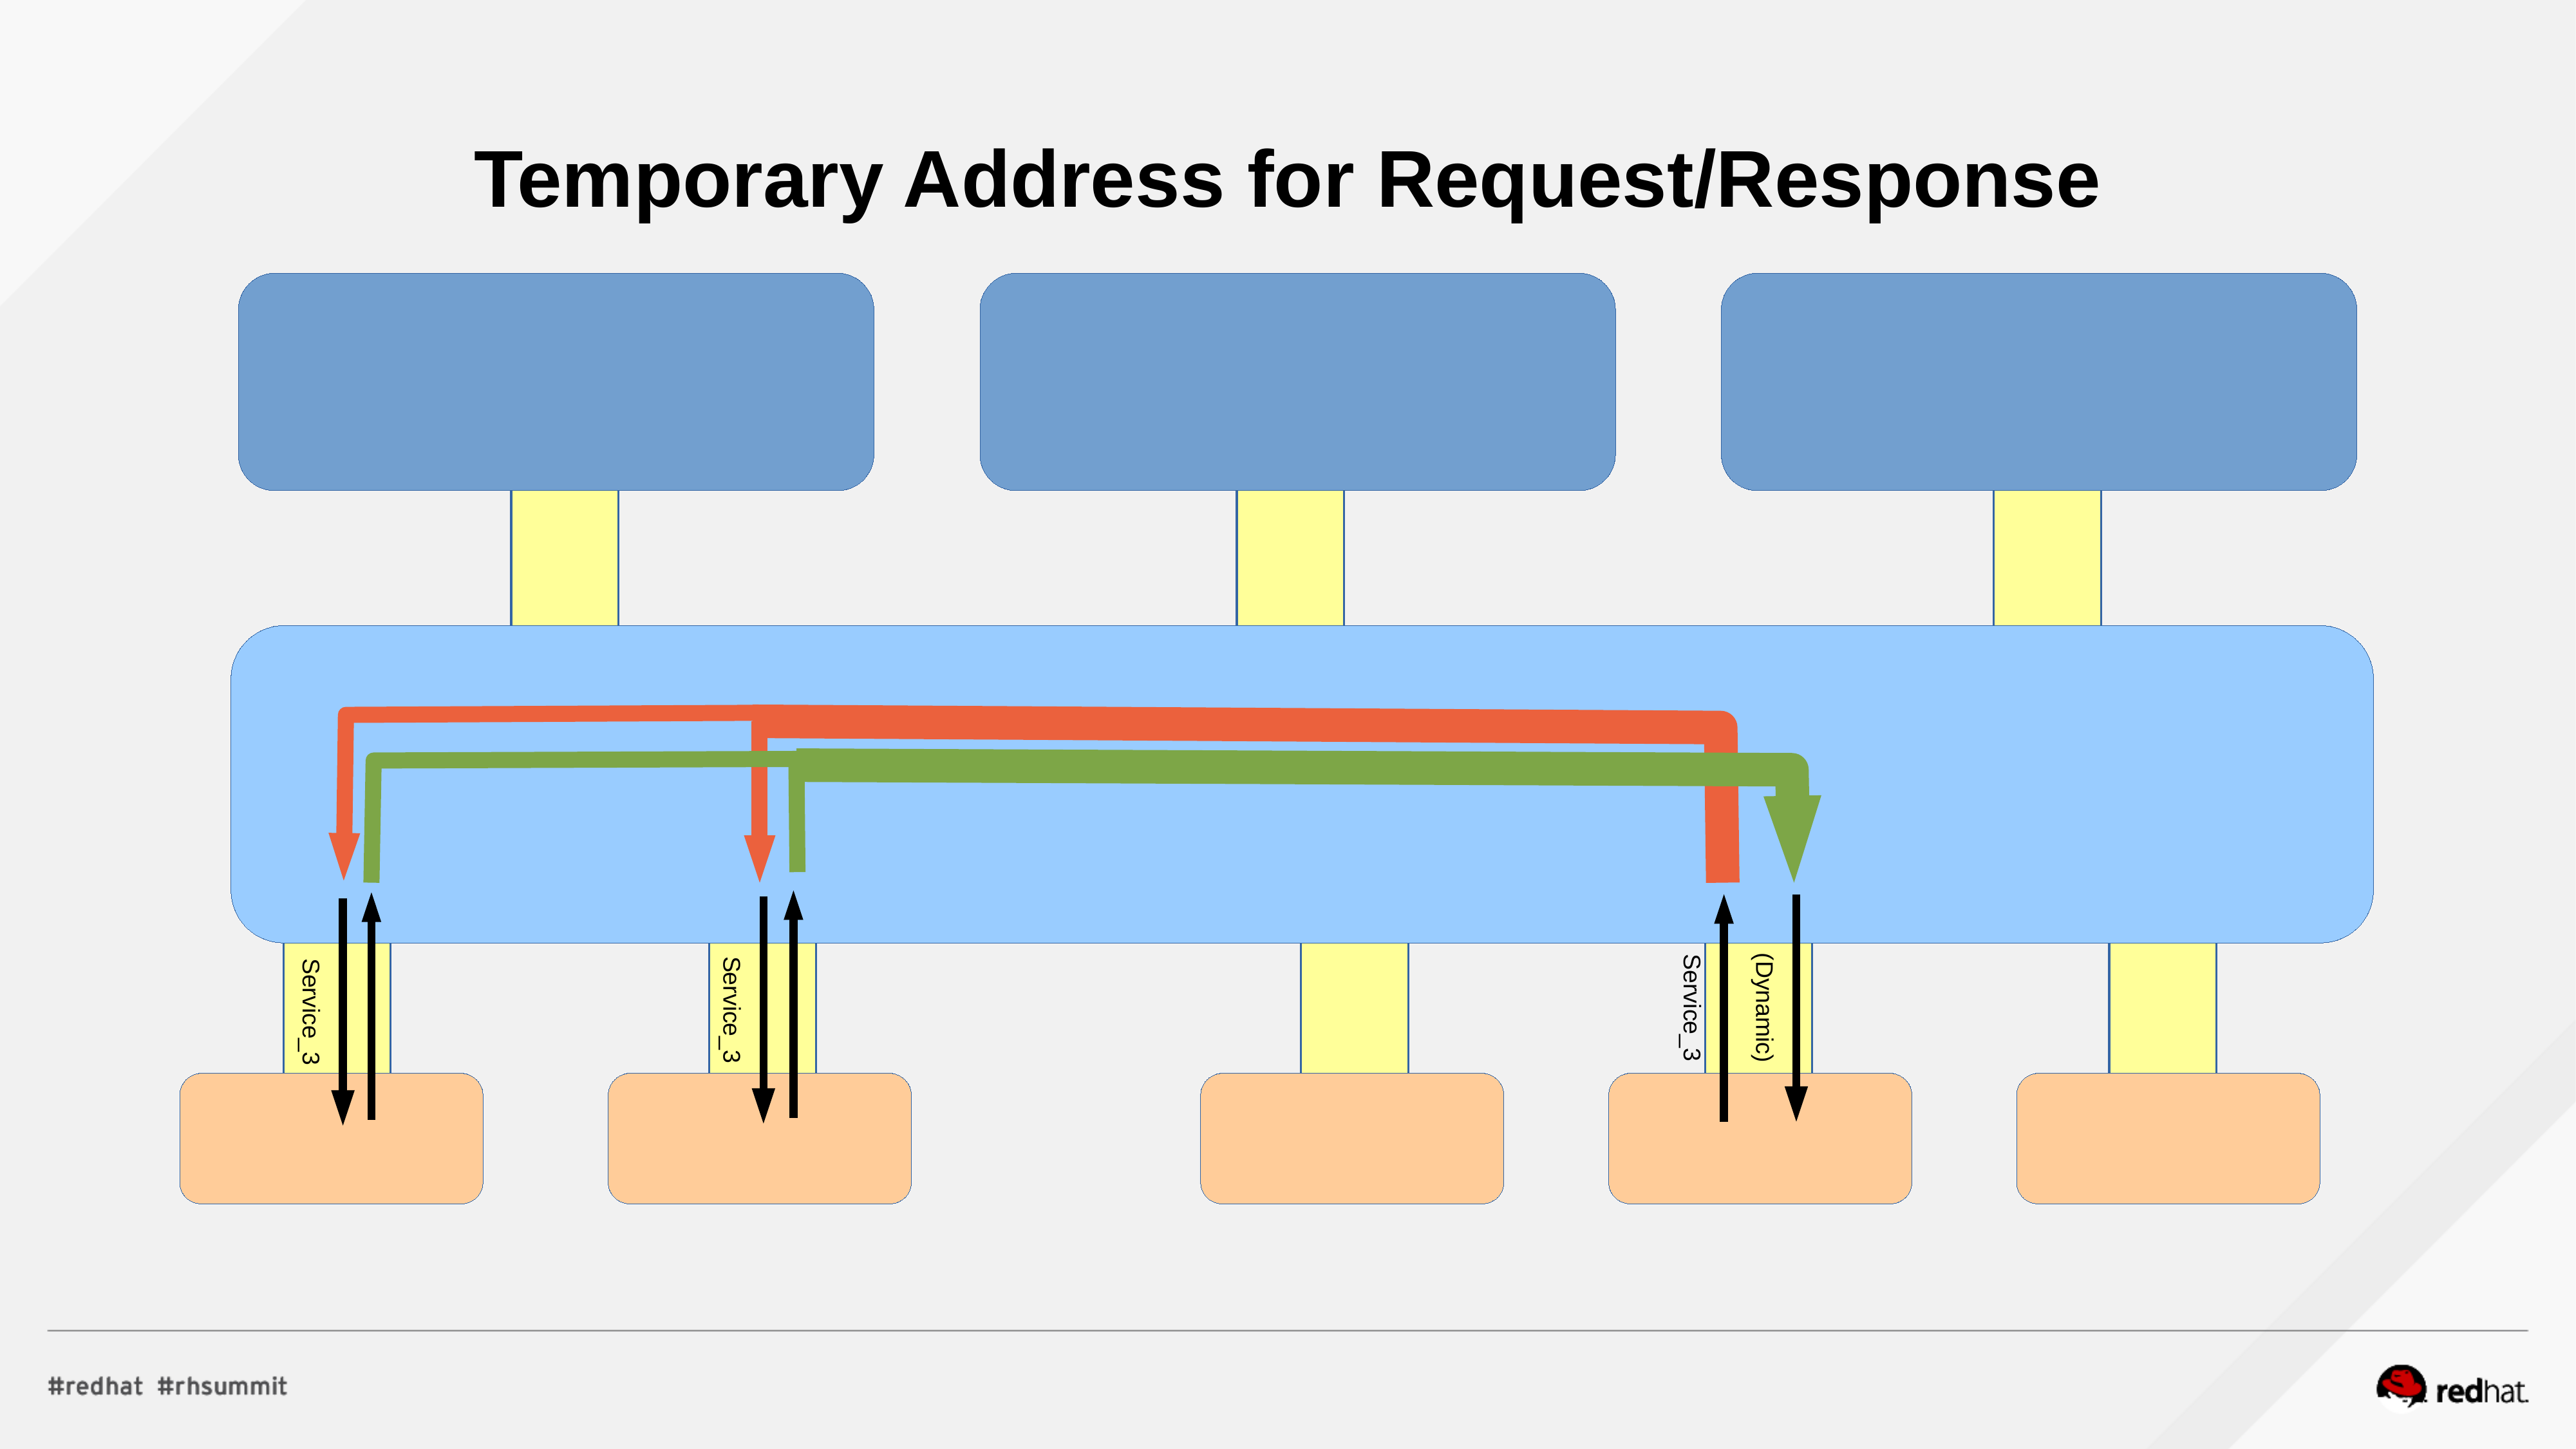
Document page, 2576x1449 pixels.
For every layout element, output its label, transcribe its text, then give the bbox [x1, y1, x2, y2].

picture [0, 0, 2576, 1449]
text_box [180, 300, 2374, 1204]
title Temporary Address for Request/Response [129, 57, 2447, 300]
